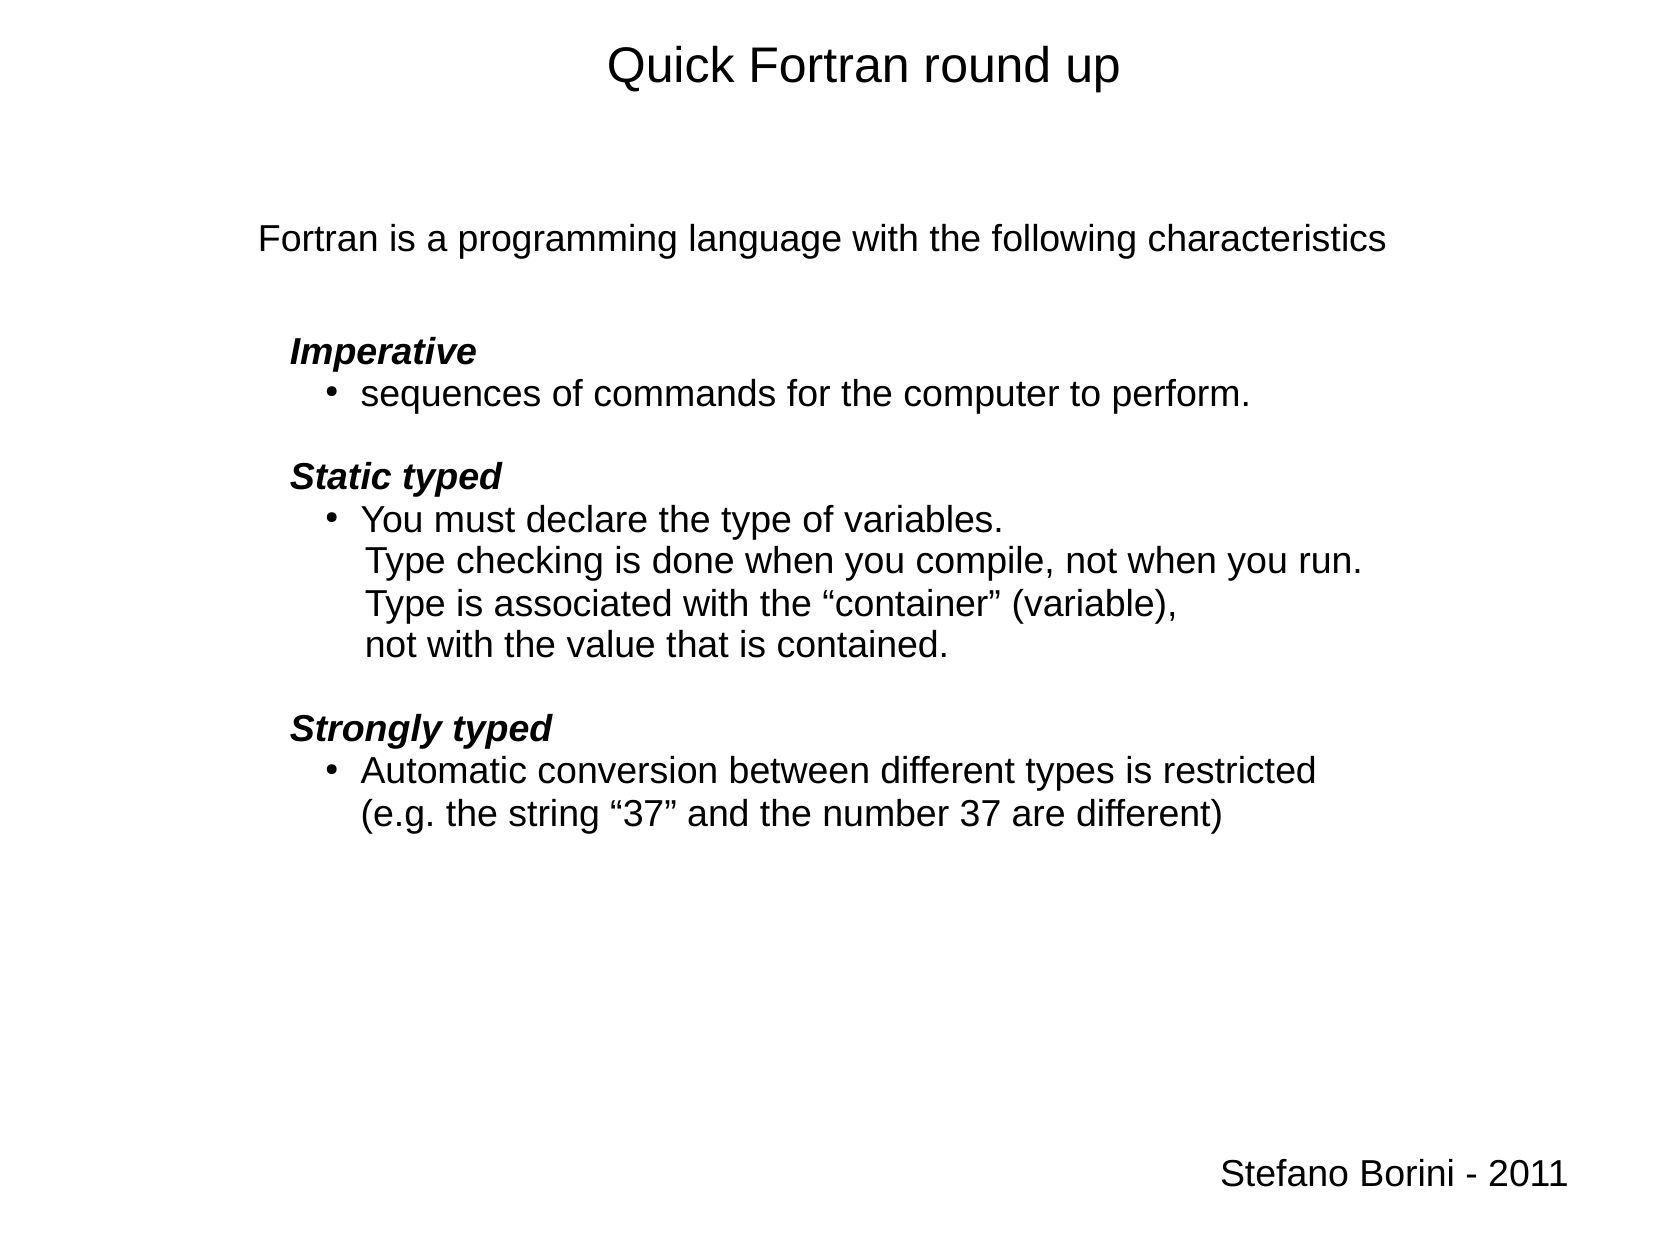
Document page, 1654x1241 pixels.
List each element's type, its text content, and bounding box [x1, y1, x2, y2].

text_box Imperative sequences of commands for the computer to perform. Static typed You must declare the type of variables. Type checking is done when you compile, not when you run. Type is associated with the “container” (variable), not with the value that is contained. Strongly typed Automatic conversion between different types is restricted (e.g. the string “37” and the number 37 are different) [274, 322, 1381, 842]
text_box Fortran is a programming language with the following characteristics [243, 209, 1405, 267]
